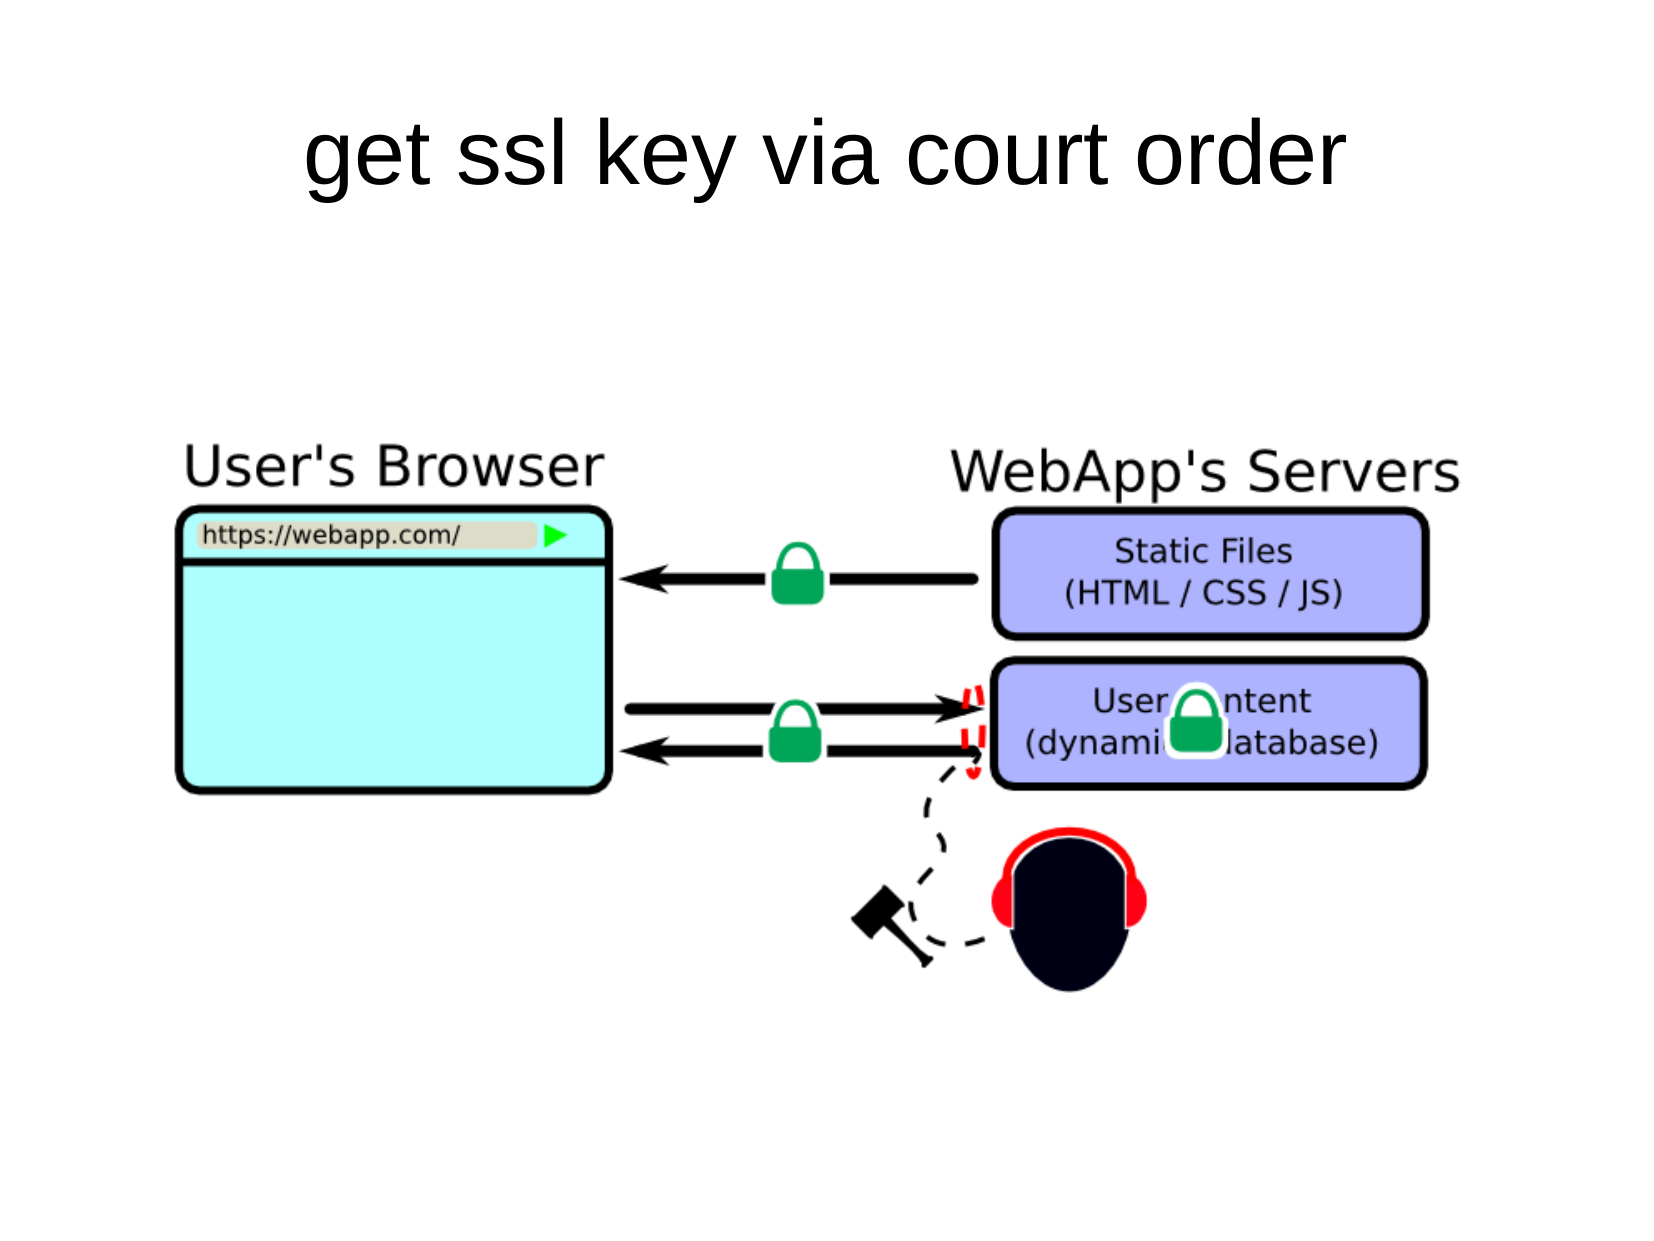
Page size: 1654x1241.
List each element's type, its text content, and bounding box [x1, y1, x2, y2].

title get ssl key via court order [82, 49, 1571, 257]
picture [120, 389, 1542, 1014]
